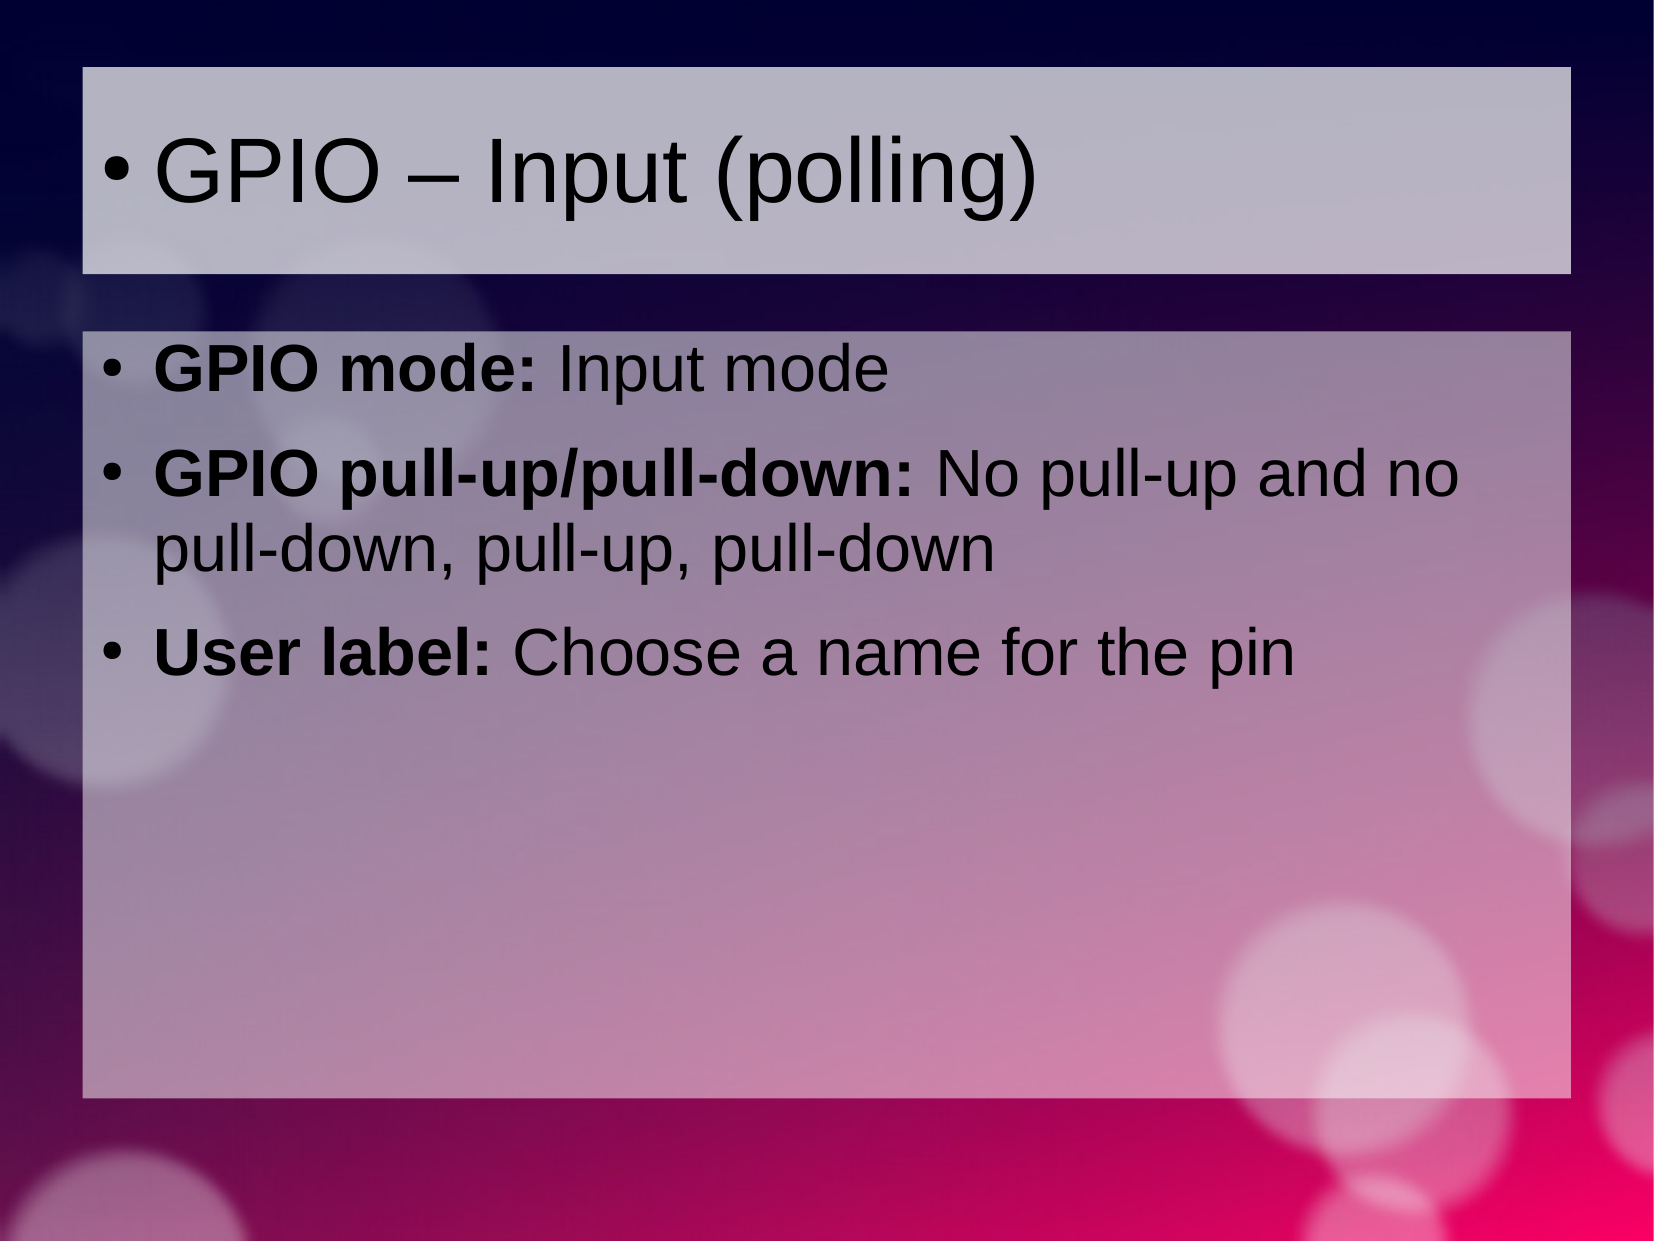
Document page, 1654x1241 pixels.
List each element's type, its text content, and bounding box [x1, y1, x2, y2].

list GPIO mode: Input mode GPIO pull-up/pull-down: No pull-up and no pull-down, pull-up, pull-down User label: Choose a name for the pin [82, 331, 1571, 1099]
title GPIO – Input (polling) [82, 67, 1571, 275]
picture [0, 0, 1654, 1241]
